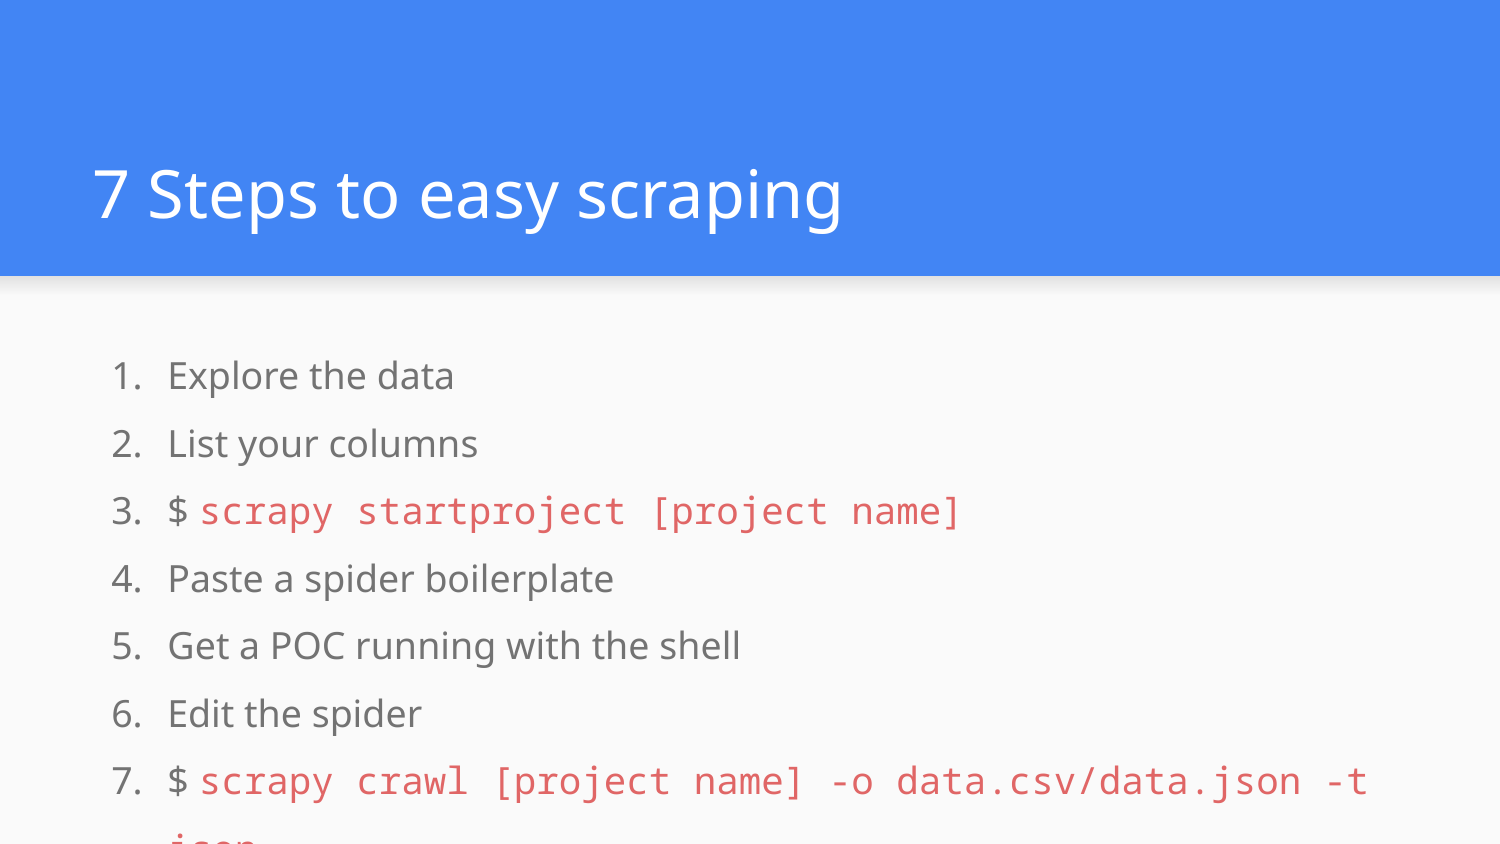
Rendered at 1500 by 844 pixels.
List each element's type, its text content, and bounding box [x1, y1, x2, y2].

list Explore the data List your columns $ scrapy startproject [project name] Paste a spider boilerplate Get a POC running with the shell Edit the spider $ scrapy crawl [project name] -o data.csv/data.json -t json [77, 314, 1427, 814]
title 7 Steps to easy scraping [77, 121, 1427, 248]
